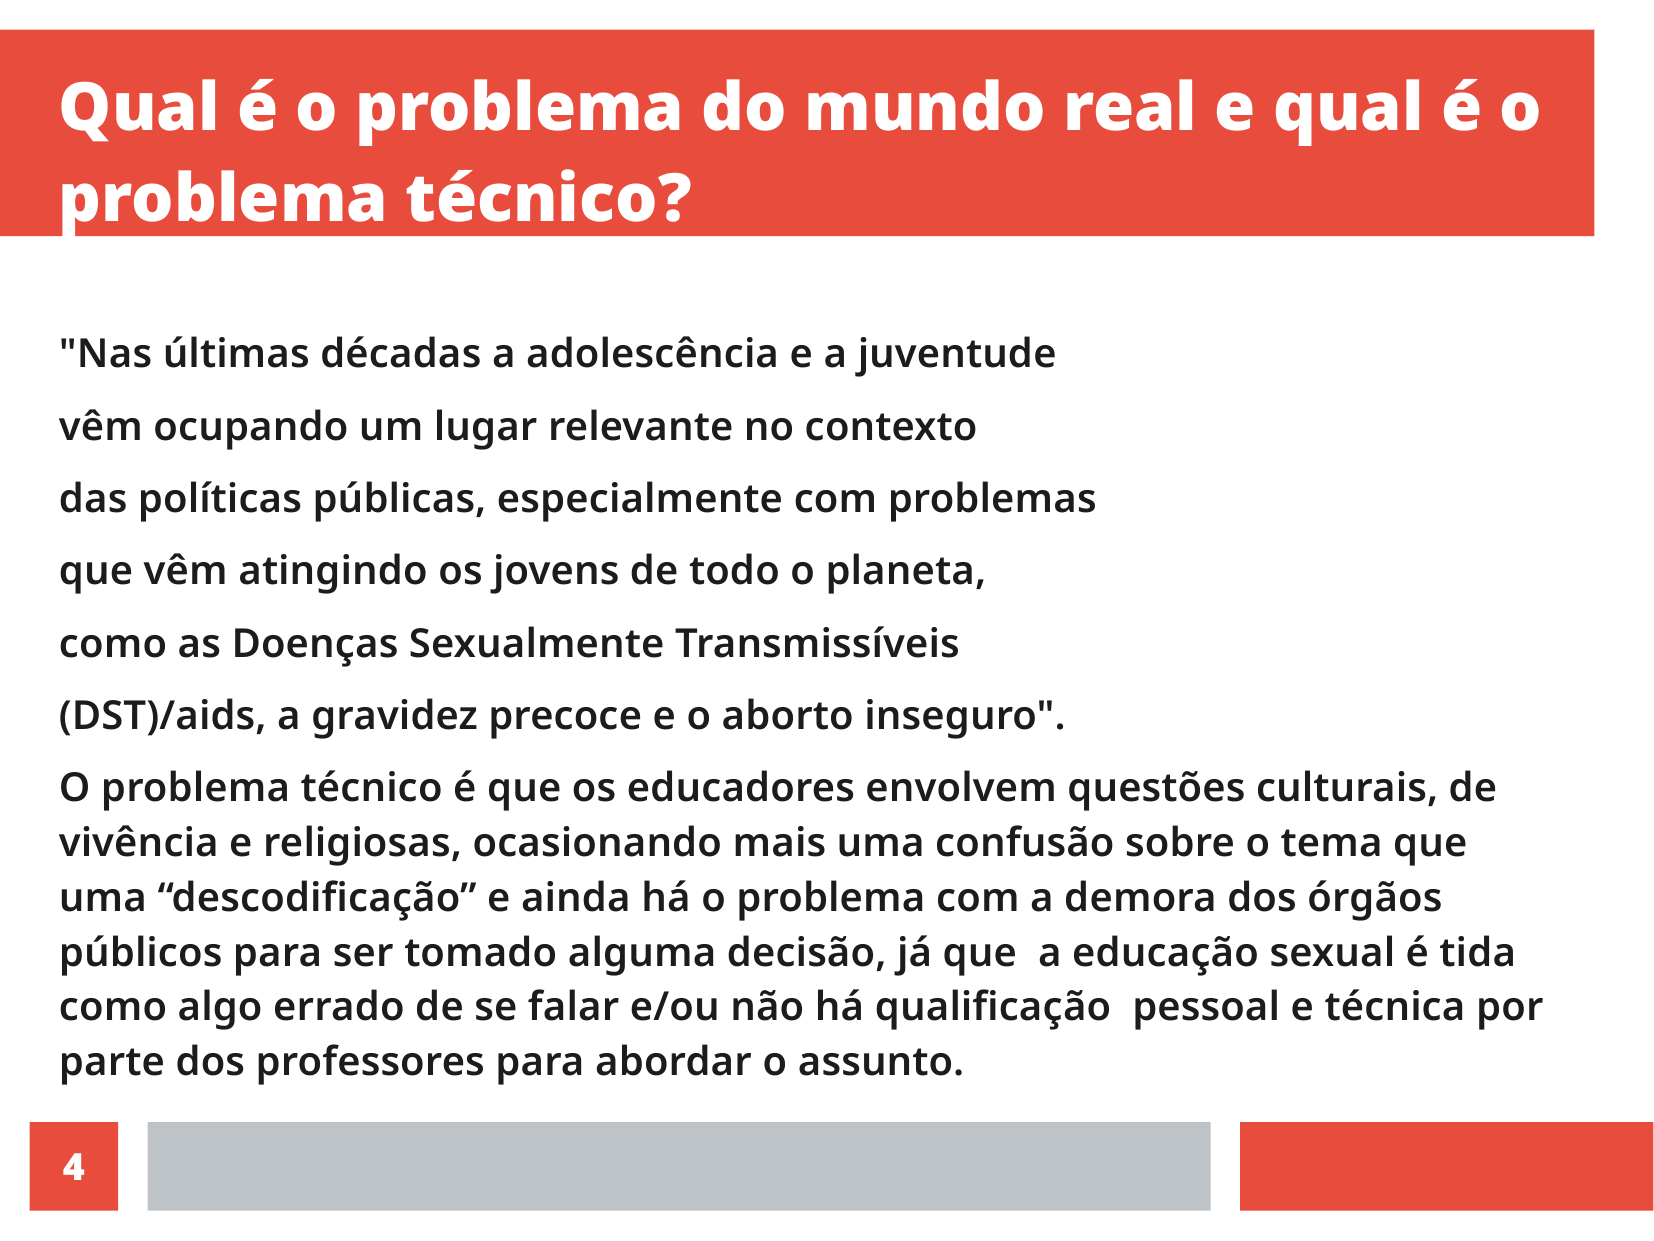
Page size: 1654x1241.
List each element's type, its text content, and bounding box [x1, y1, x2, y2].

title Qual é o problema do mundo real e qual é o problema técnico? [59, 59, 1595, 207]
list "Nas últimas décadas a adolescência e a juventude vêm ocupando um lugar relevante no contexto das políticas públicas, especialmente com problemas que vêm atingindo os jovens de todo o planeta, como as Doenças Sexualmente Transmissíveis (DST)/aids, a gravidez precoce e o aborto inseguro". O problema técnico é que os educadores envolvem questões culturais, de vivência e religiosas, ocasionando mais uma confusão sobre o tema que uma “descodificação” e ainda há o problema com a demora dos órgãos públicos para ser tomado alguma decisão, já que a educação sexual é tida como algo errado de se falar e/ou não há qualificação pessoal e técnica por parte dos professores para abordar o assunto. [59, 324, 1565, 1093]
